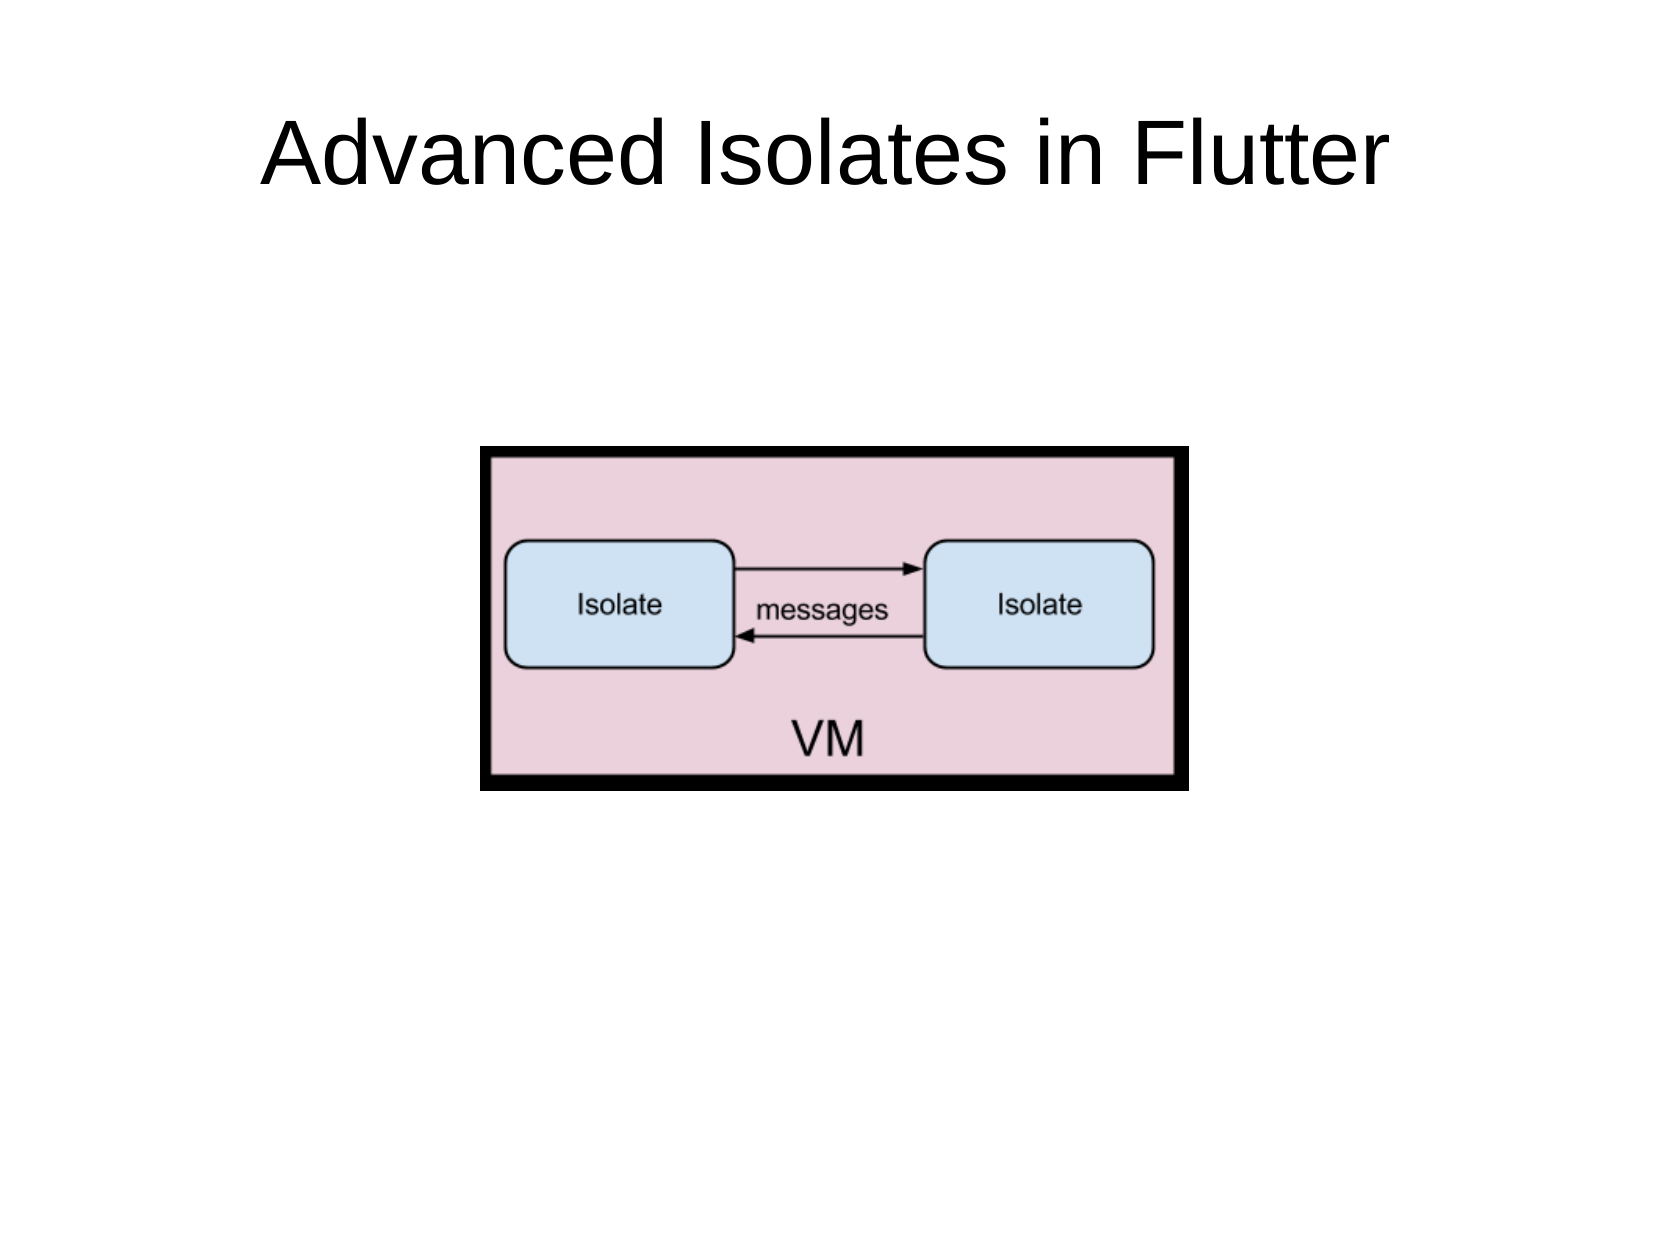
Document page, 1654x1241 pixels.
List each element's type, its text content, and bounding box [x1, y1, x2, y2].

picture [480, 446, 1189, 791]
title Advanced Isolates in Flutter [82, 49, 1571, 257]
